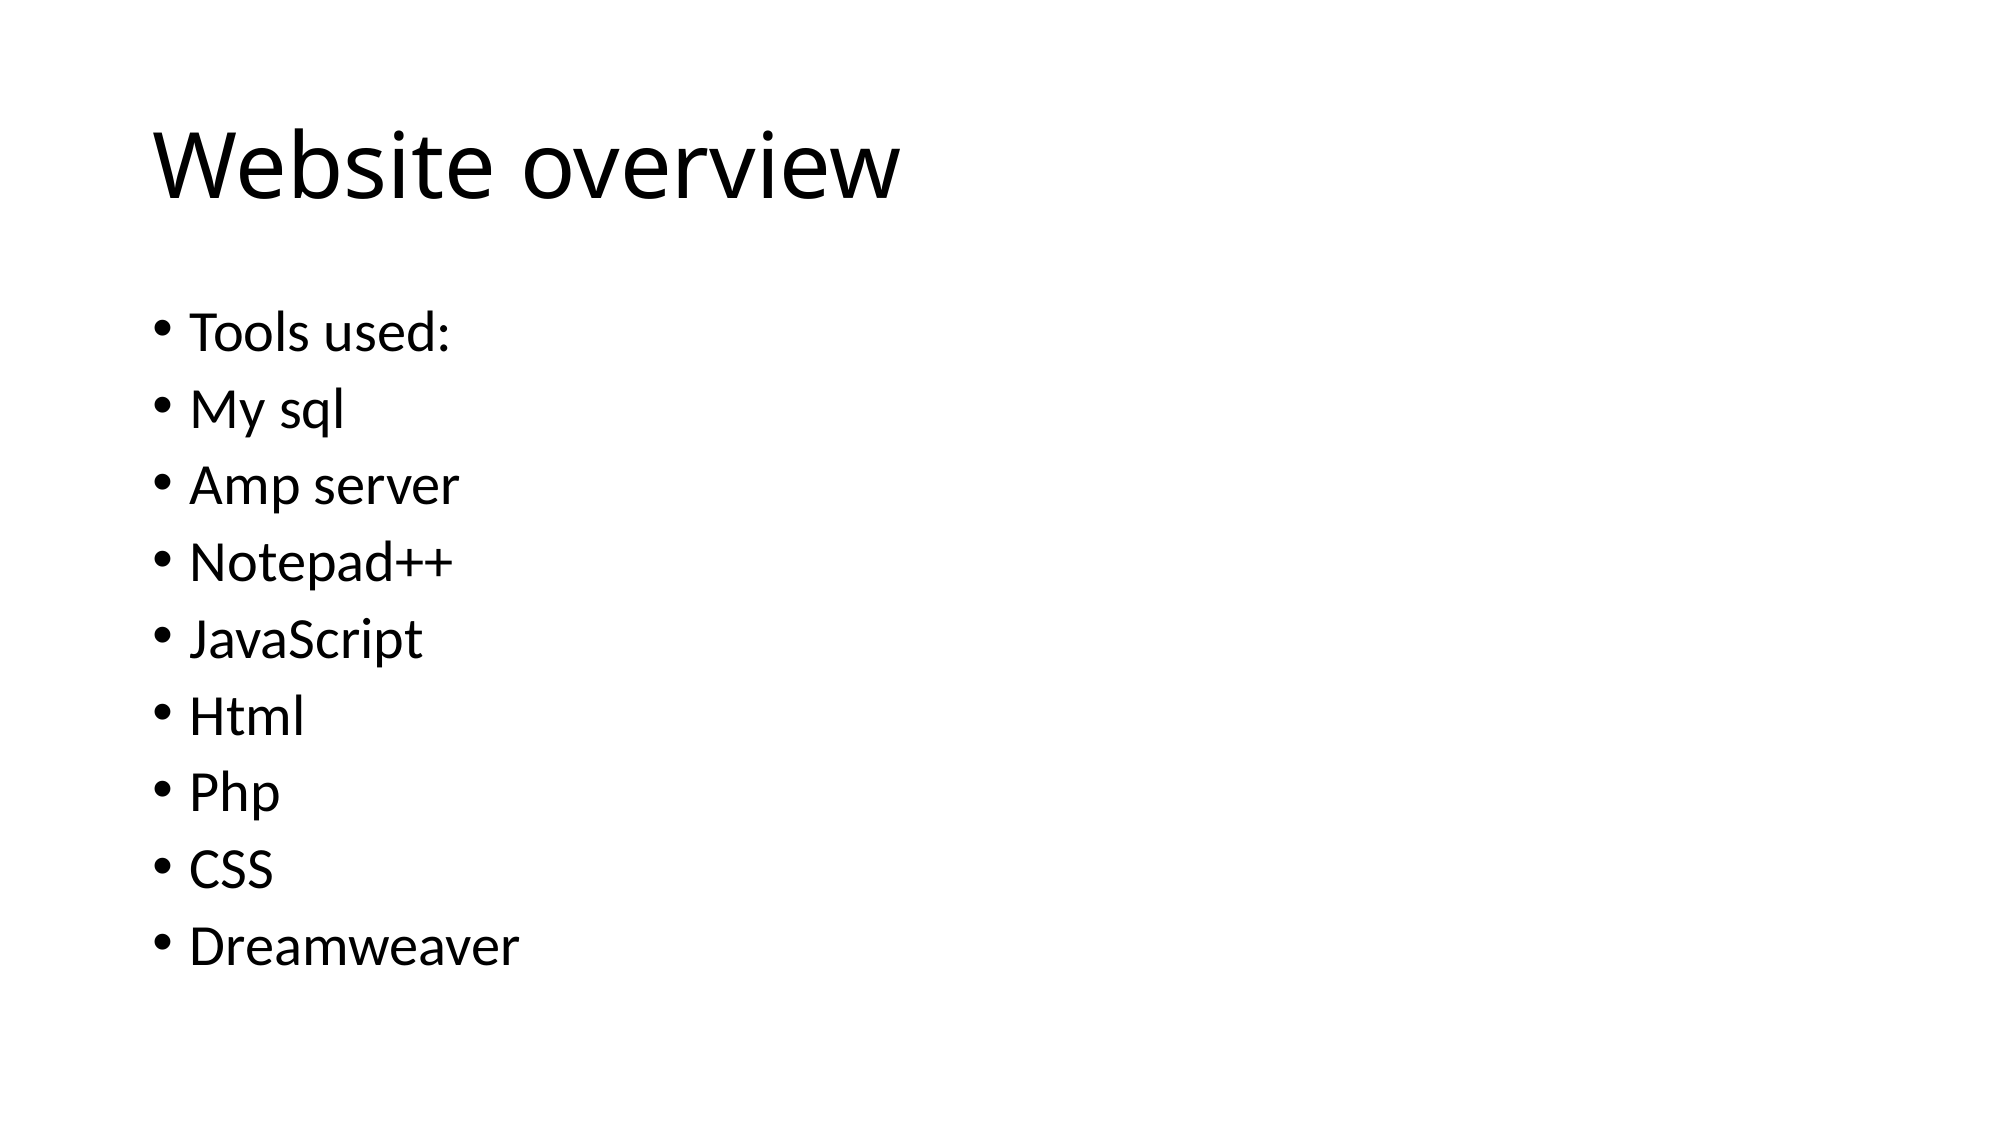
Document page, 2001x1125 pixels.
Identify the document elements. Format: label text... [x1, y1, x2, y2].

title Website overview [137, 59, 1863, 278]
list Tools used: My sql Amp server Notepad++ JavaScript Html Php CSS Dreamweaver [137, 299, 1863, 1014]
